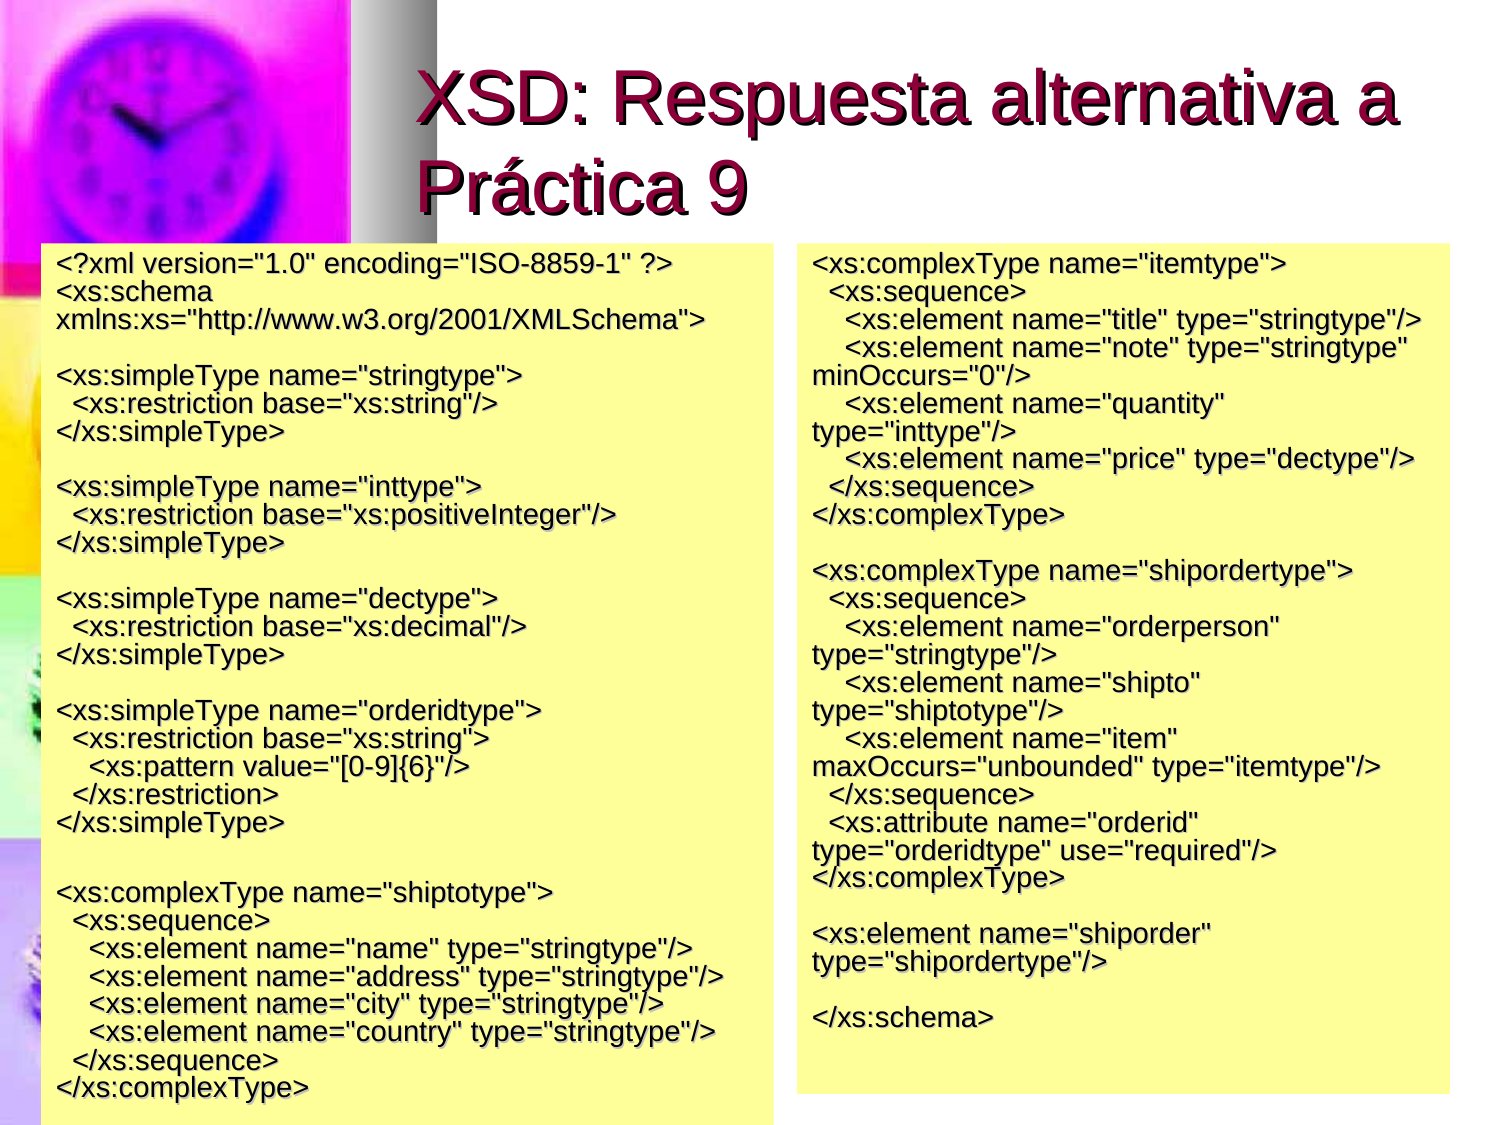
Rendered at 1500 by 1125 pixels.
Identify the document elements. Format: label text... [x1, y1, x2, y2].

list <xs:complexType name="itemtype"> <xs:sequence> <xs:element name="title" type="stringtype"/> <xs:element name="note" type="stringtype" minOccurs="0"/> <xs:element name="quantity" type="inttype"/> <xs:element name="price" type="dectype"/> </xs:sequence> </xs:complexType> <xs:complexType name="shipordertype"> <xs:sequence> <xs:element name="orderperson" type="stringtype"/> <xs:element name="shipto" type="shiptotype"/> <xs:element name="item" maxOccurs="unbounded" type="itemtype"/> </xs:sequence> <xs:attribute name="orderid" type="orderidtype" use="required"/> </xs:complexType> <xs:element name="shiporder" type="shipordertype"/> </xs:schema> [797, 243, 1450, 1094]
list <?xml version="1.0" encoding="ISO-8859-1" ?> <xs:schema xmlns:xs="http://www.w3.org/2001/XMLSchema"> <xs:simpleType name="stringtype"> <xs:restriction base="xs:string"/> </xs:simpleType> <xs:simpleType name="inttype"> <xs:restriction base="xs:positiveInteger"/> </xs:simpleType> <xs:simpleType name="dectype"> <xs:restriction base="xs:decimal"/> </xs:simpleType> <xs:simpleType name="orderidtype"> <xs:restriction base="xs:string"> <xs:pattern value="[0-9]{6}"/> </xs:restriction> </xs:simpleType> <xs:complexType name="shiptotype"> <xs:sequence> <xs:element name="name" type="stringtype"/> <xs:element name="address" type="stringtype"/> <xs:element name="city" type="stringtype"/> <xs:element name="country" type="stringtype"/> </xs:sequence> </xs:complexType> [41, 243, 774, 1125]
picture [0, 0, 351, 1125]
title XSD: Respuesta alternativa a Práctica 9 [399, 37, 1450, 238]
